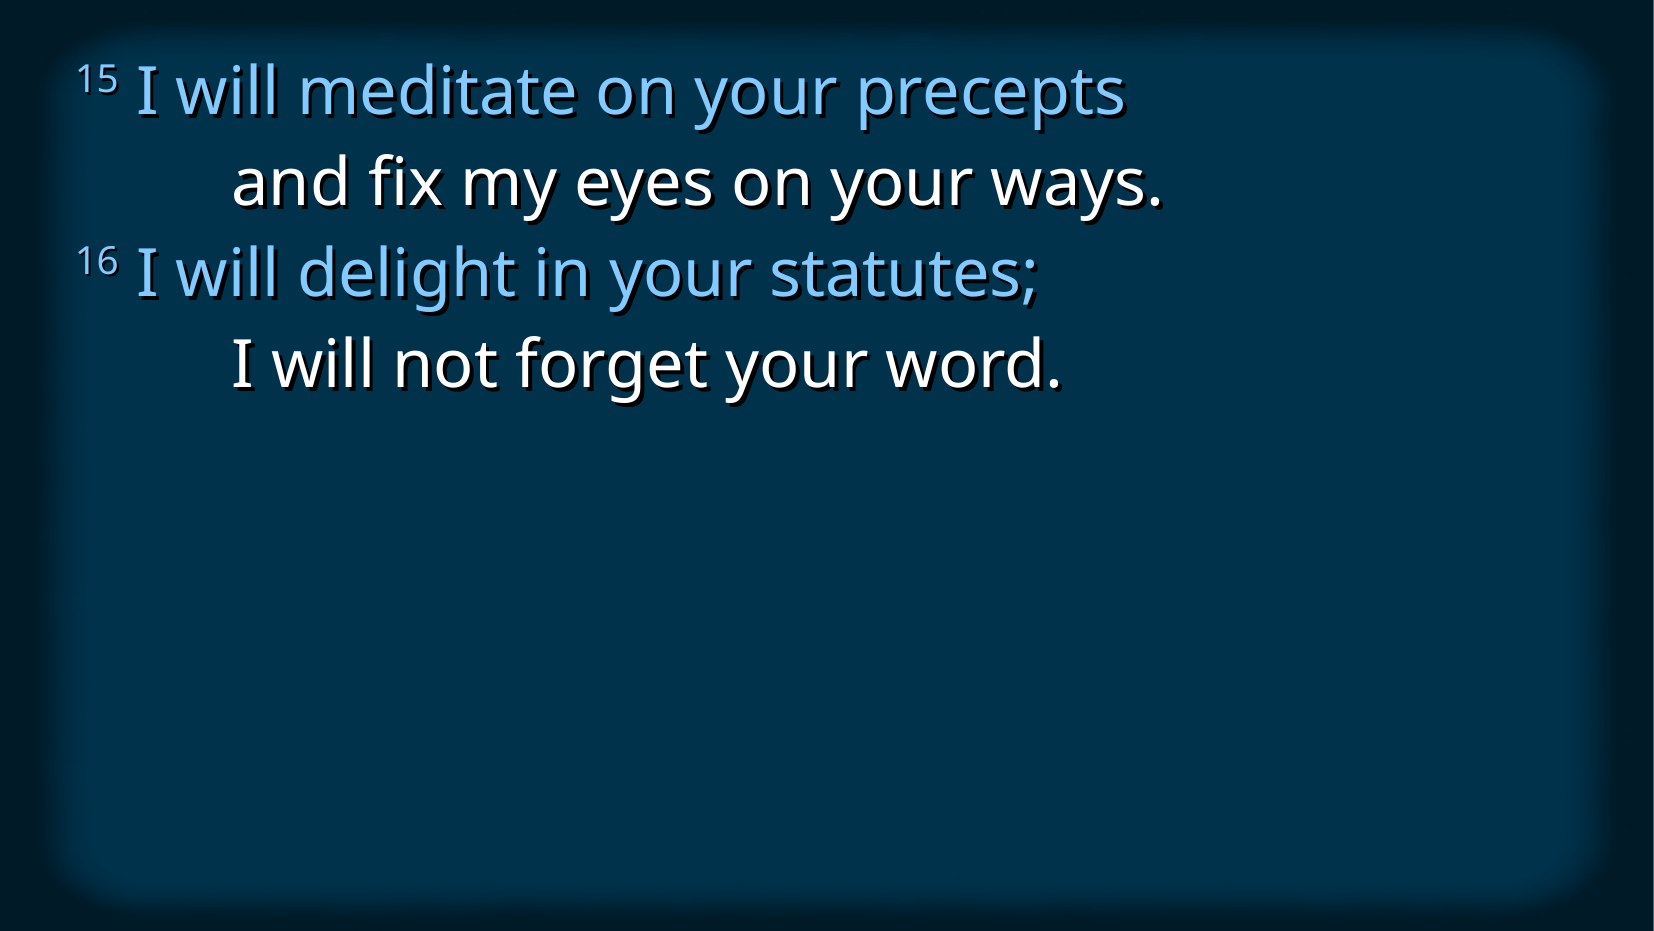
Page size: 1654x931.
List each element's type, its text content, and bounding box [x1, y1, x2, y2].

picture [0, 0, 1654, 931]
text_box 15 I will meditate on your precepts and fix my eyes on your ways. 16 I will delight in your statutes; I will not forget your word. [60, 36, 1591, 496]
